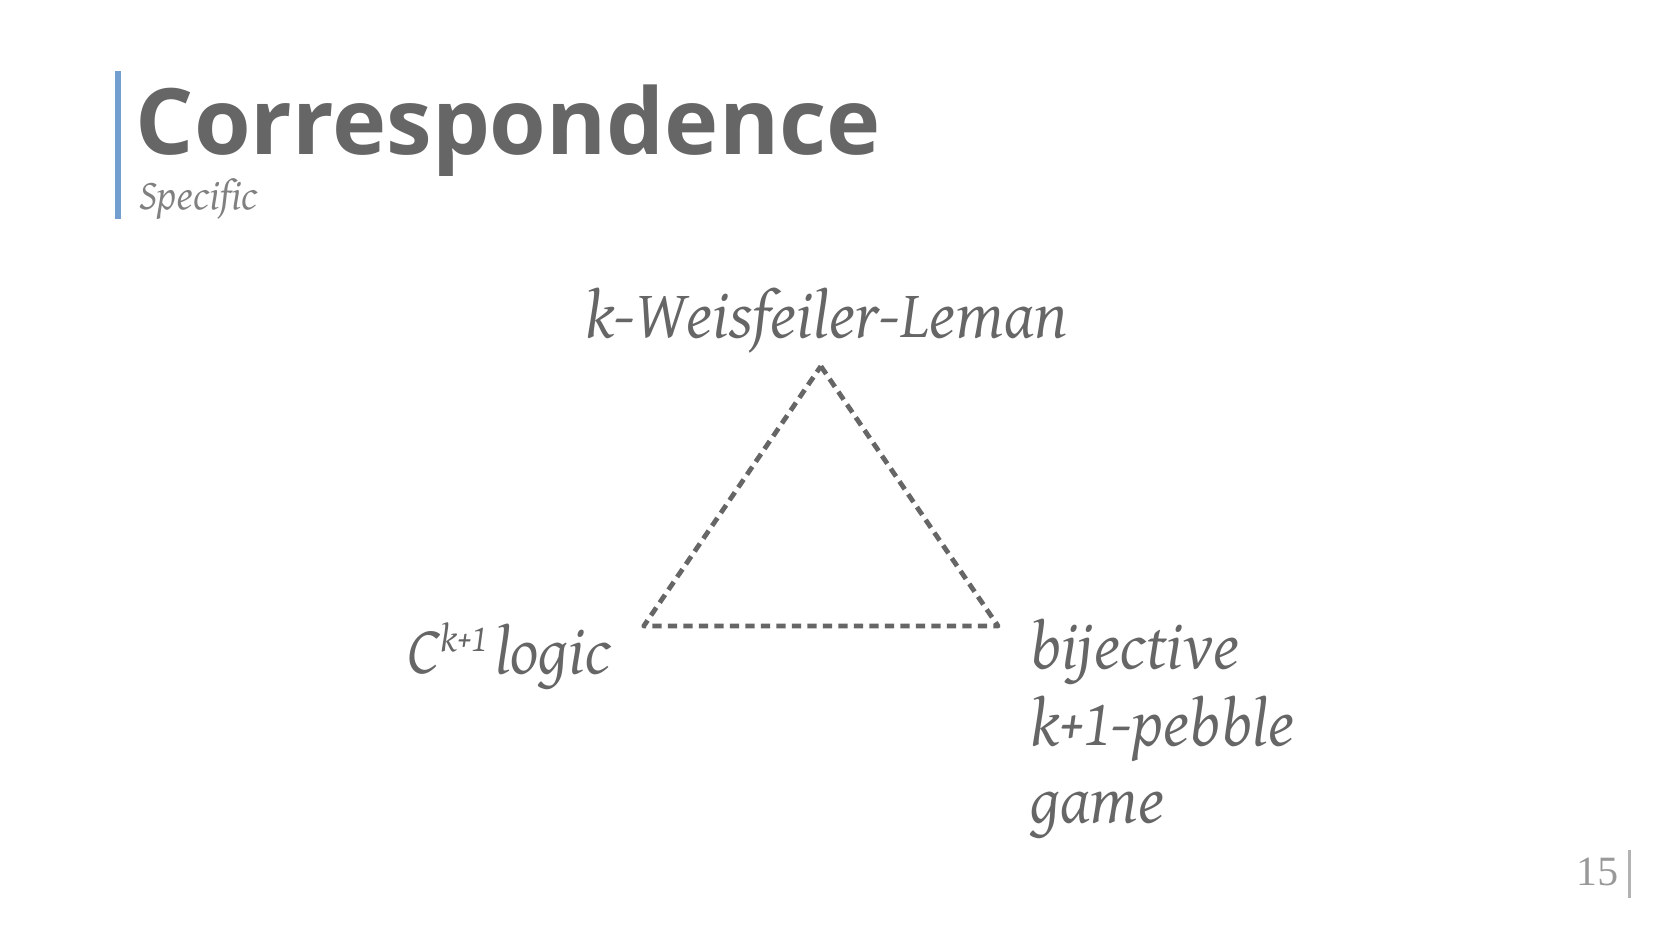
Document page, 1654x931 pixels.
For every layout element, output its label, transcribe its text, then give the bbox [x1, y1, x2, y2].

title Correspondence [135, 60, 1601, 178]
text_box bijective k+1-pebble game [1015, 602, 1382, 849]
text_box k-Weisfeiler-Leman [431, 271, 1223, 364]
text_box [643, 366, 999, 627]
text_box Ck+1 logic [271, 608, 626, 931]
text_box Specific [124, 165, 721, 229]
